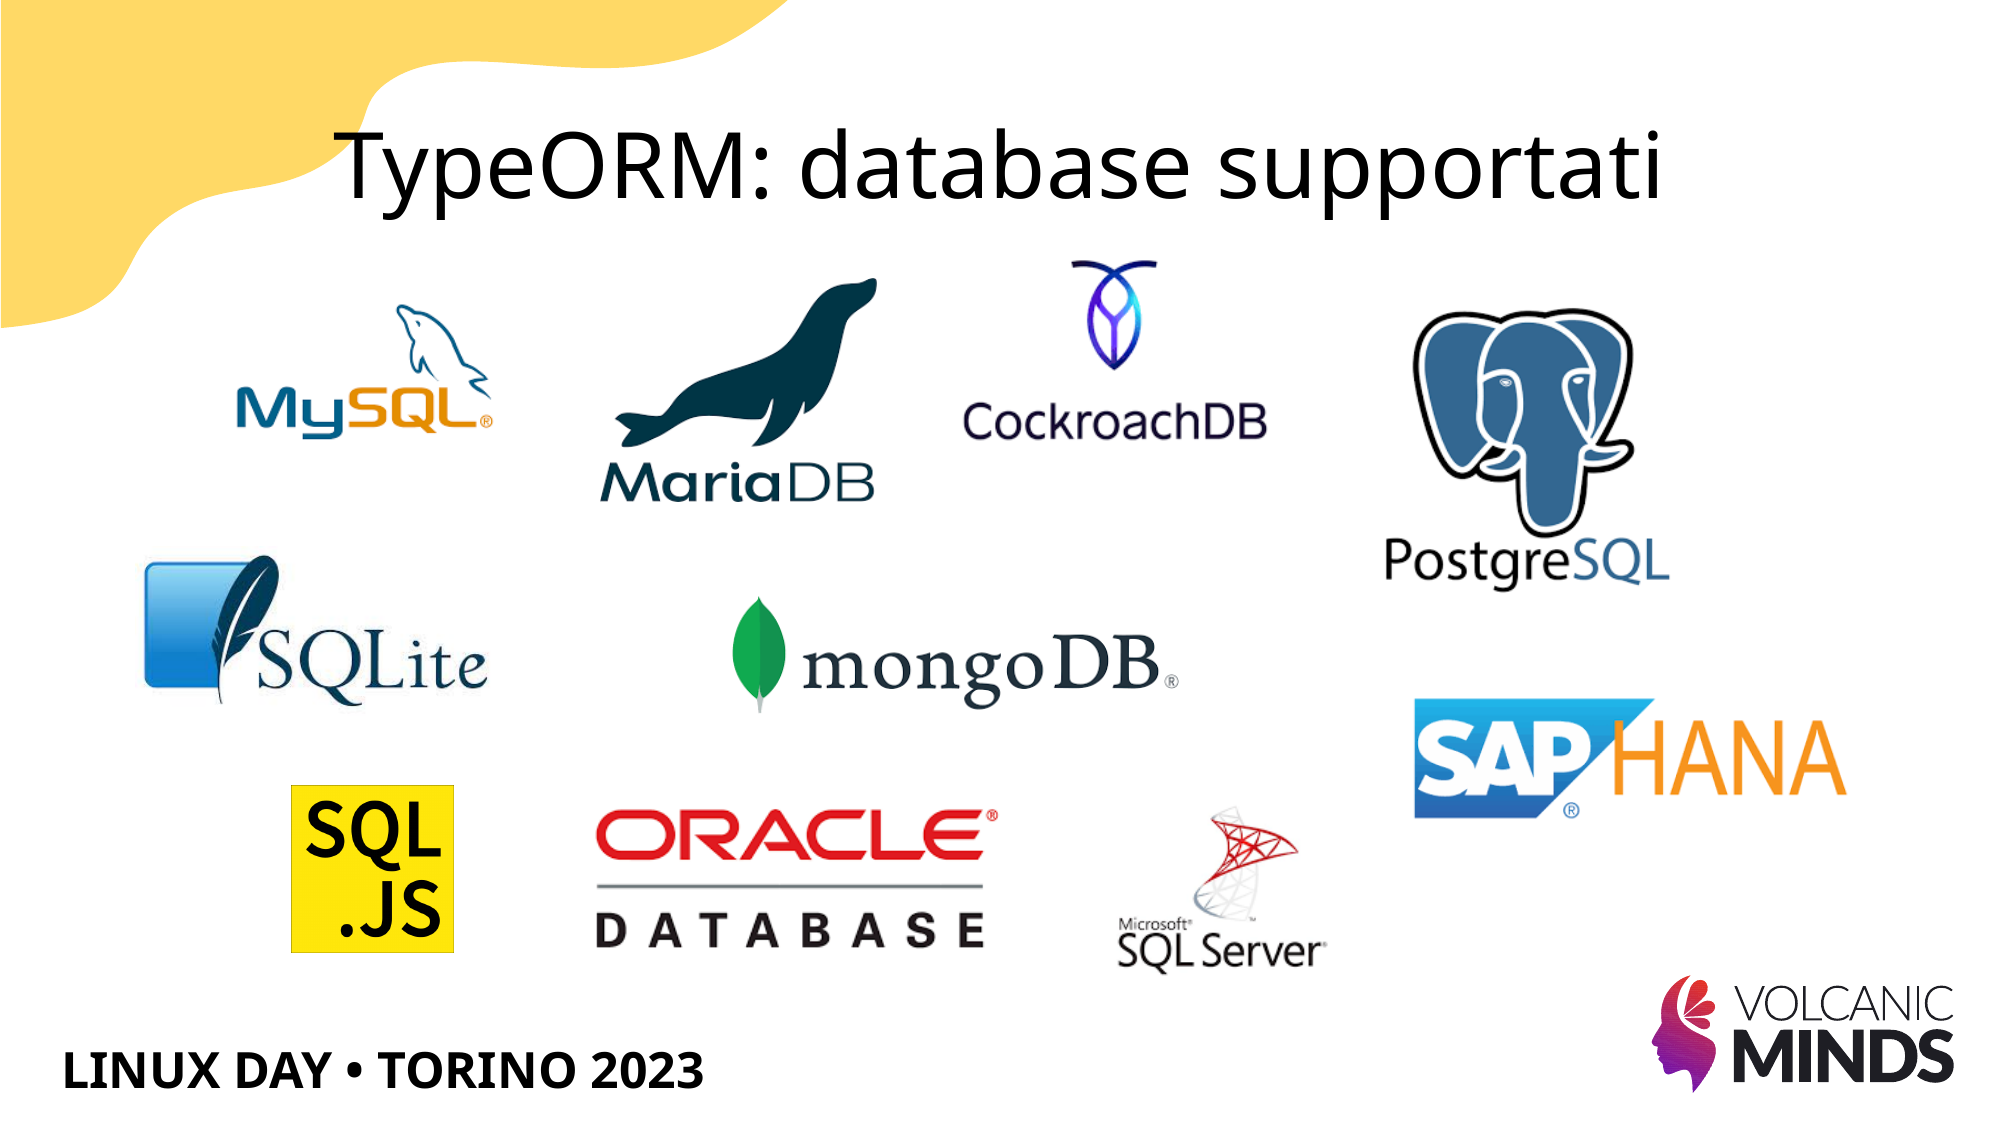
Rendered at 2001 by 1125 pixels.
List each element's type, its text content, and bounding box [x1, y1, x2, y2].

picture [0, 0, 1327, 716]
picture [1033, 692, 1855, 1033]
picture [572, 756, 1023, 1001]
text_box LINUX DAY • TORINO 2023 [46, 961, 1547, 1107]
picture [291, 785, 454, 953]
picture [1380, 299, 1676, 597]
title TypeORM: database supportati [137, 59, 1863, 278]
picture [1651, 975, 1955, 1093]
